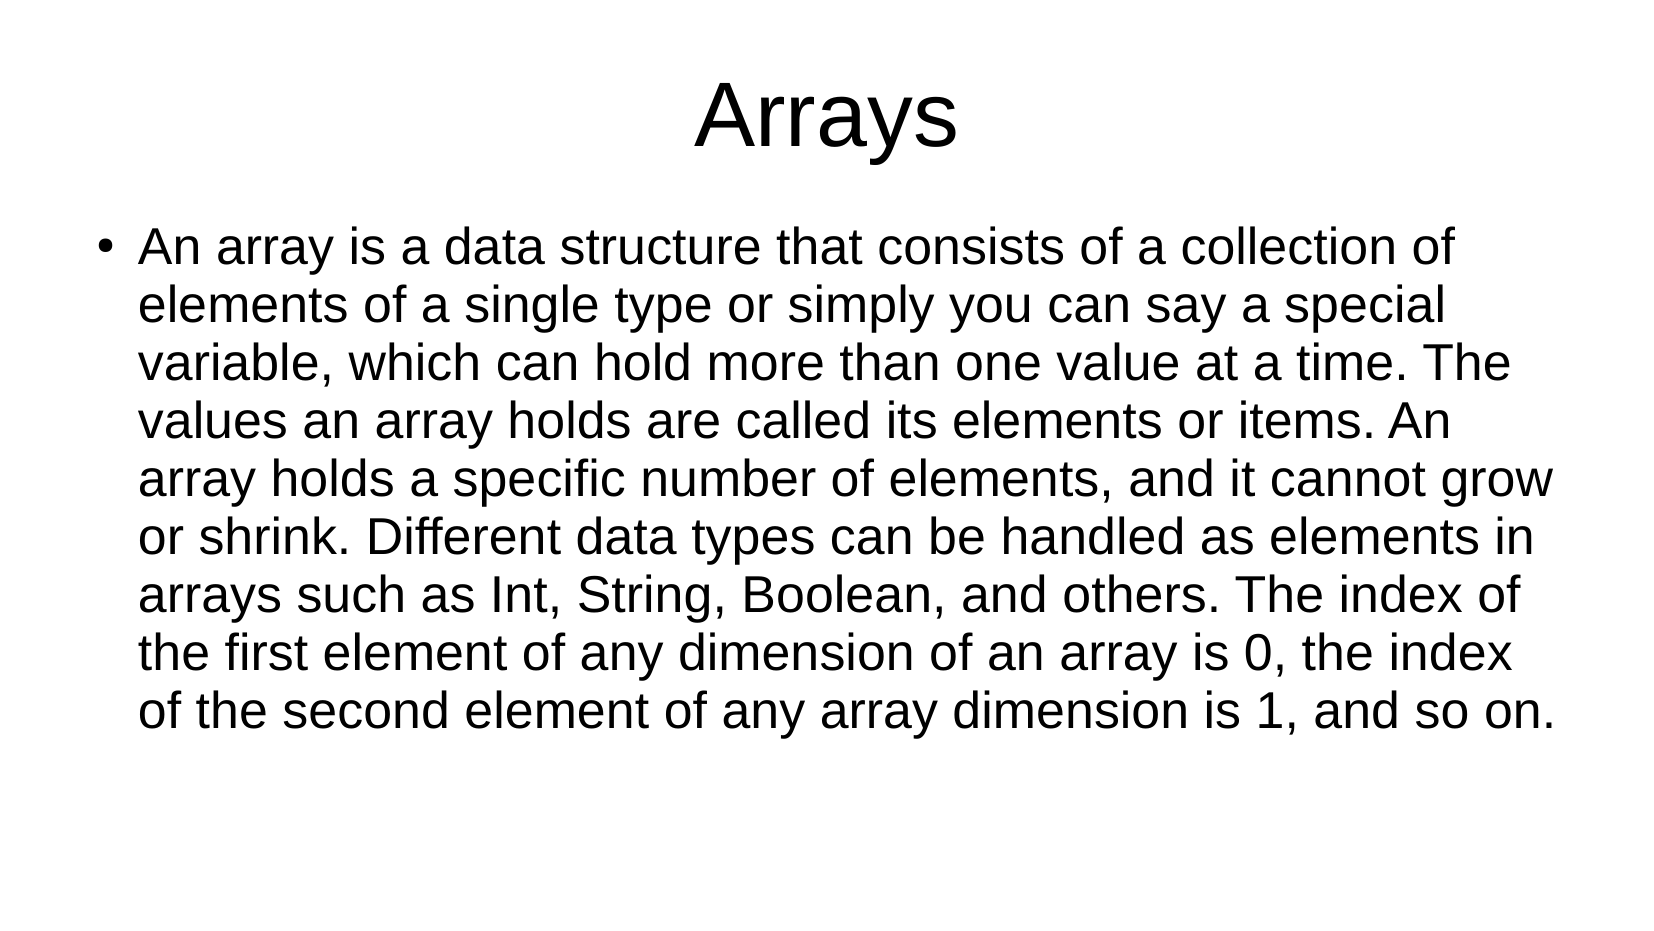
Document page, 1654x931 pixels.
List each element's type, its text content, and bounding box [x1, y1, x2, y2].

title Arrays [82, 37, 1571, 193]
list An array is a data structure that consists of a collection of elements of a single type or simply you can say a special variable, which can hold more than one value at a time. The values an array holds are called its elements or items. An array holds a specific number of elements, and it cannot grow or shrink. Different data types can be handled as elements in arrays such as Int, String, Boolean, and others. The index of the first element of any dimension of an array is 0, the index of the second element of any array dimension is 1, and so on. [82, 217, 1571, 758]
